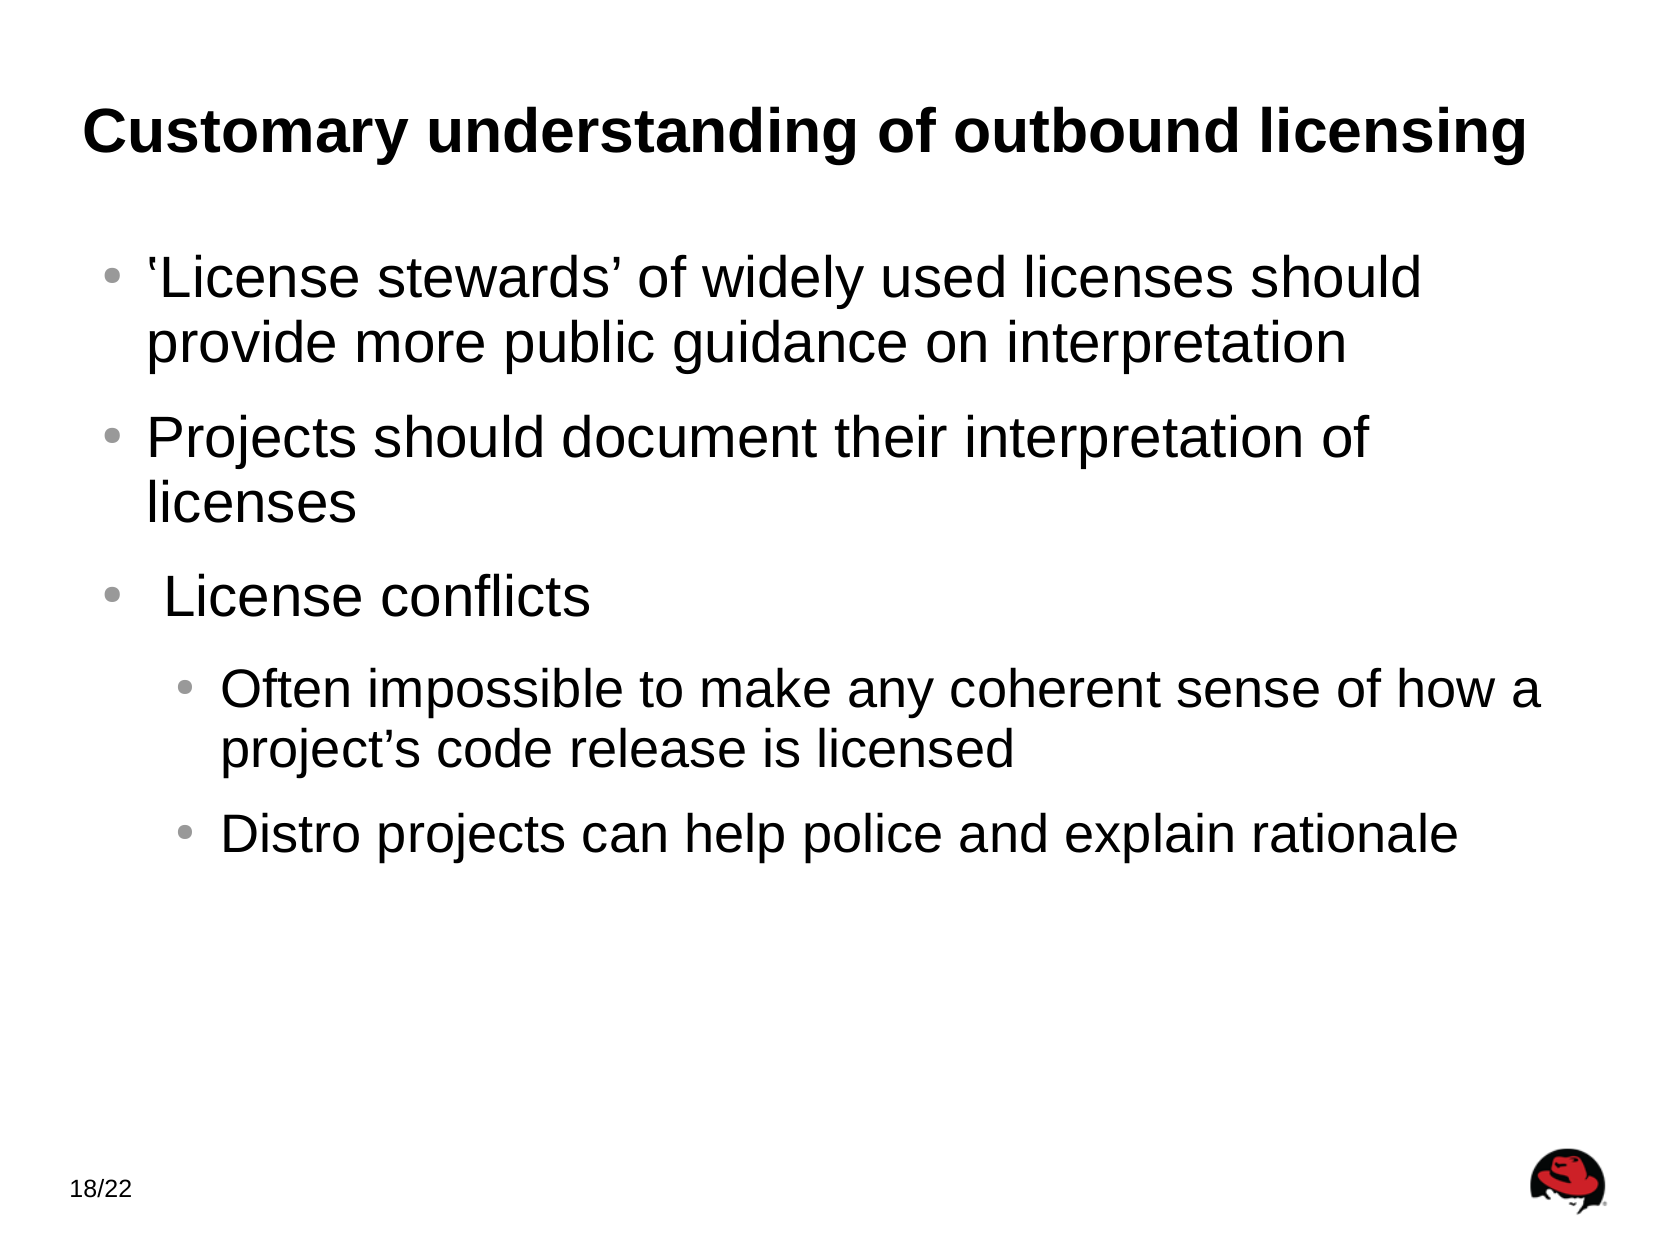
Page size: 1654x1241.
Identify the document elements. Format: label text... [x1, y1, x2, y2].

title Customary understanding of outbound licensing [82, 45, 1571, 218]
picture [1529, 1146, 1613, 1224]
list ‛License stewards’ of widely used licenses should provide more public guidance on interpretation Projects should document their interpretation of licenses License conflicts Often impossible to make any coherent sense of how a project’s code release is licensed Distro projects can help police and explain rationale [86, 244, 1576, 1024]
